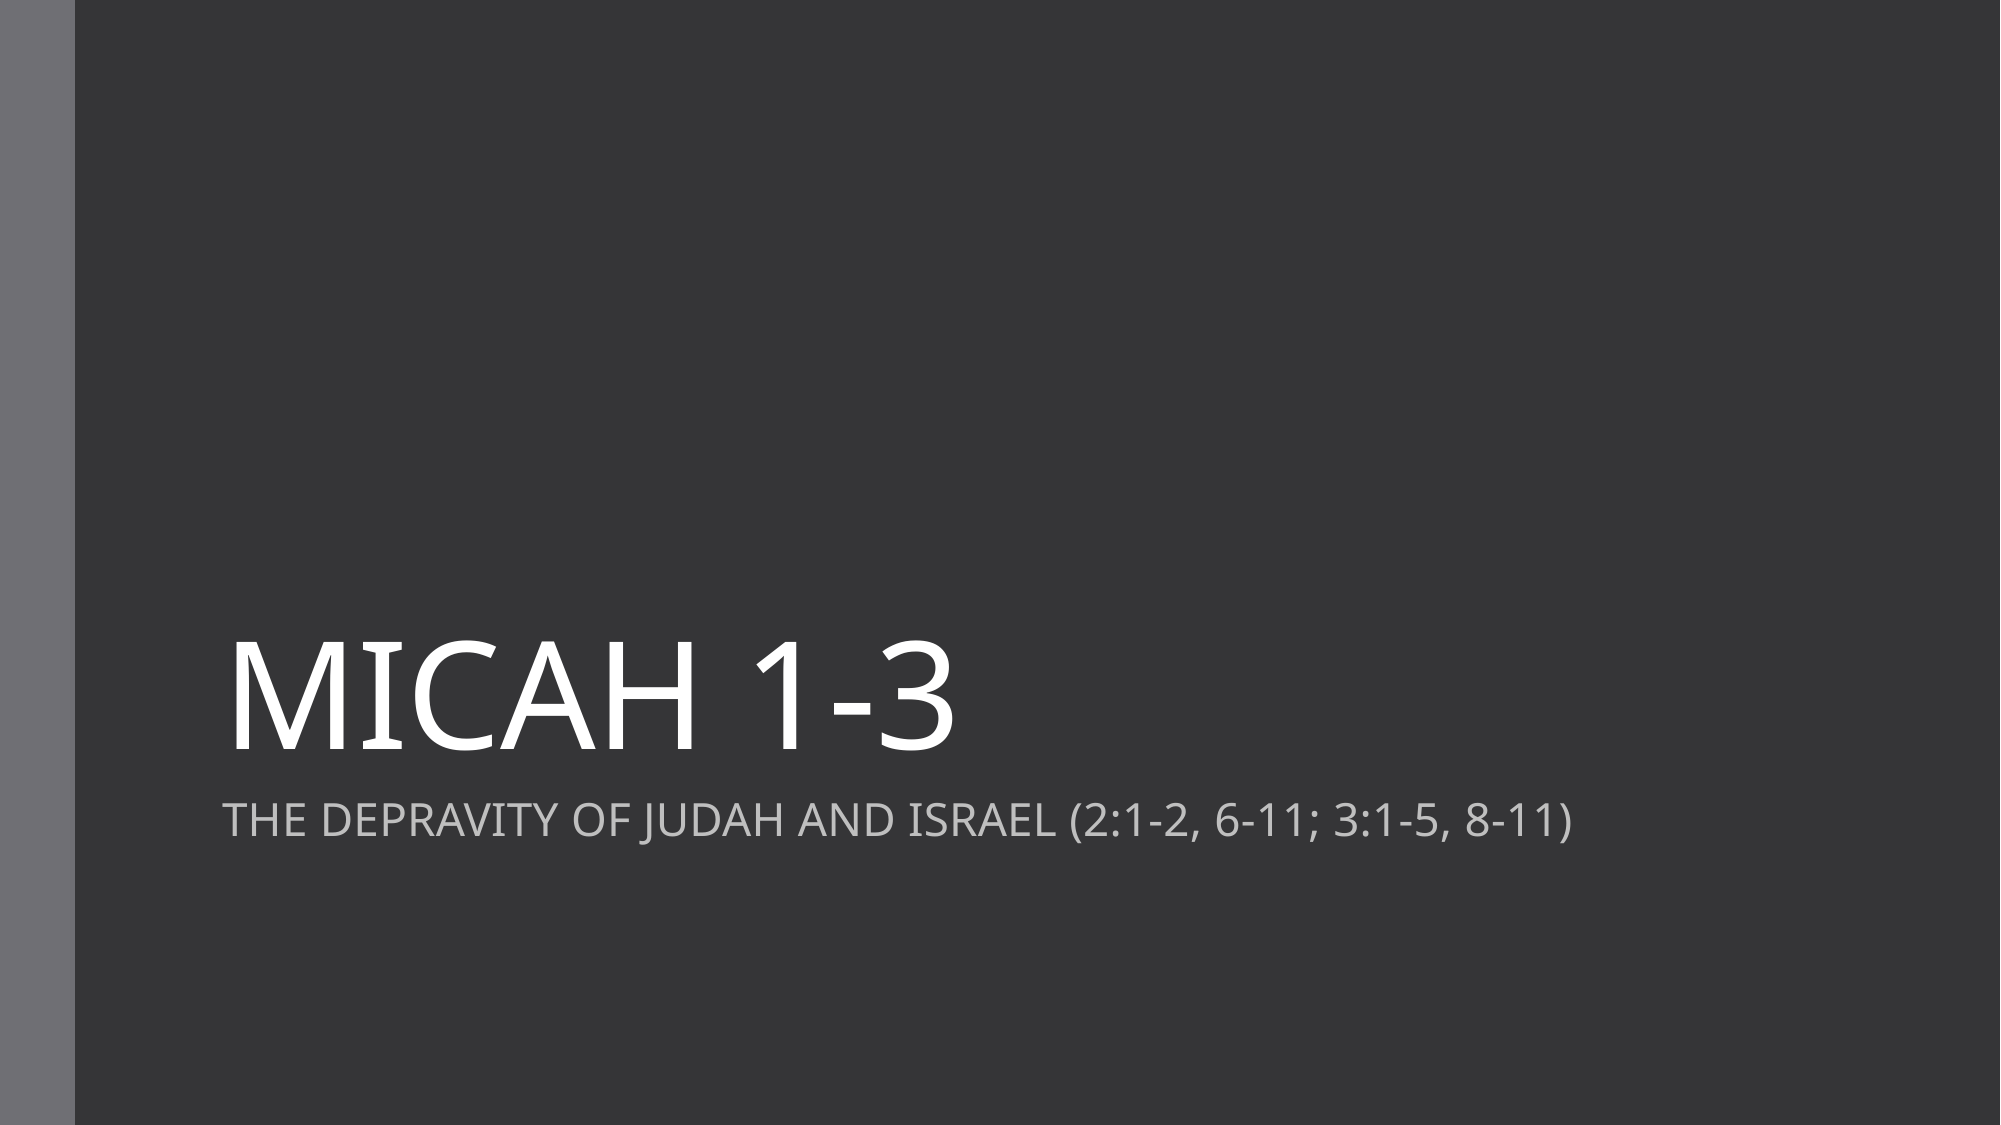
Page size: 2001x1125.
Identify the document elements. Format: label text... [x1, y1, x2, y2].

title MICAH 1-3 [206, 124, 1752, 787]
subtitle THE DEPRAVITY OF JUDAH AND ISRAEL (2:1-2, 6-11; 3:1-5, 8-11) [206, 787, 1752, 1066]
